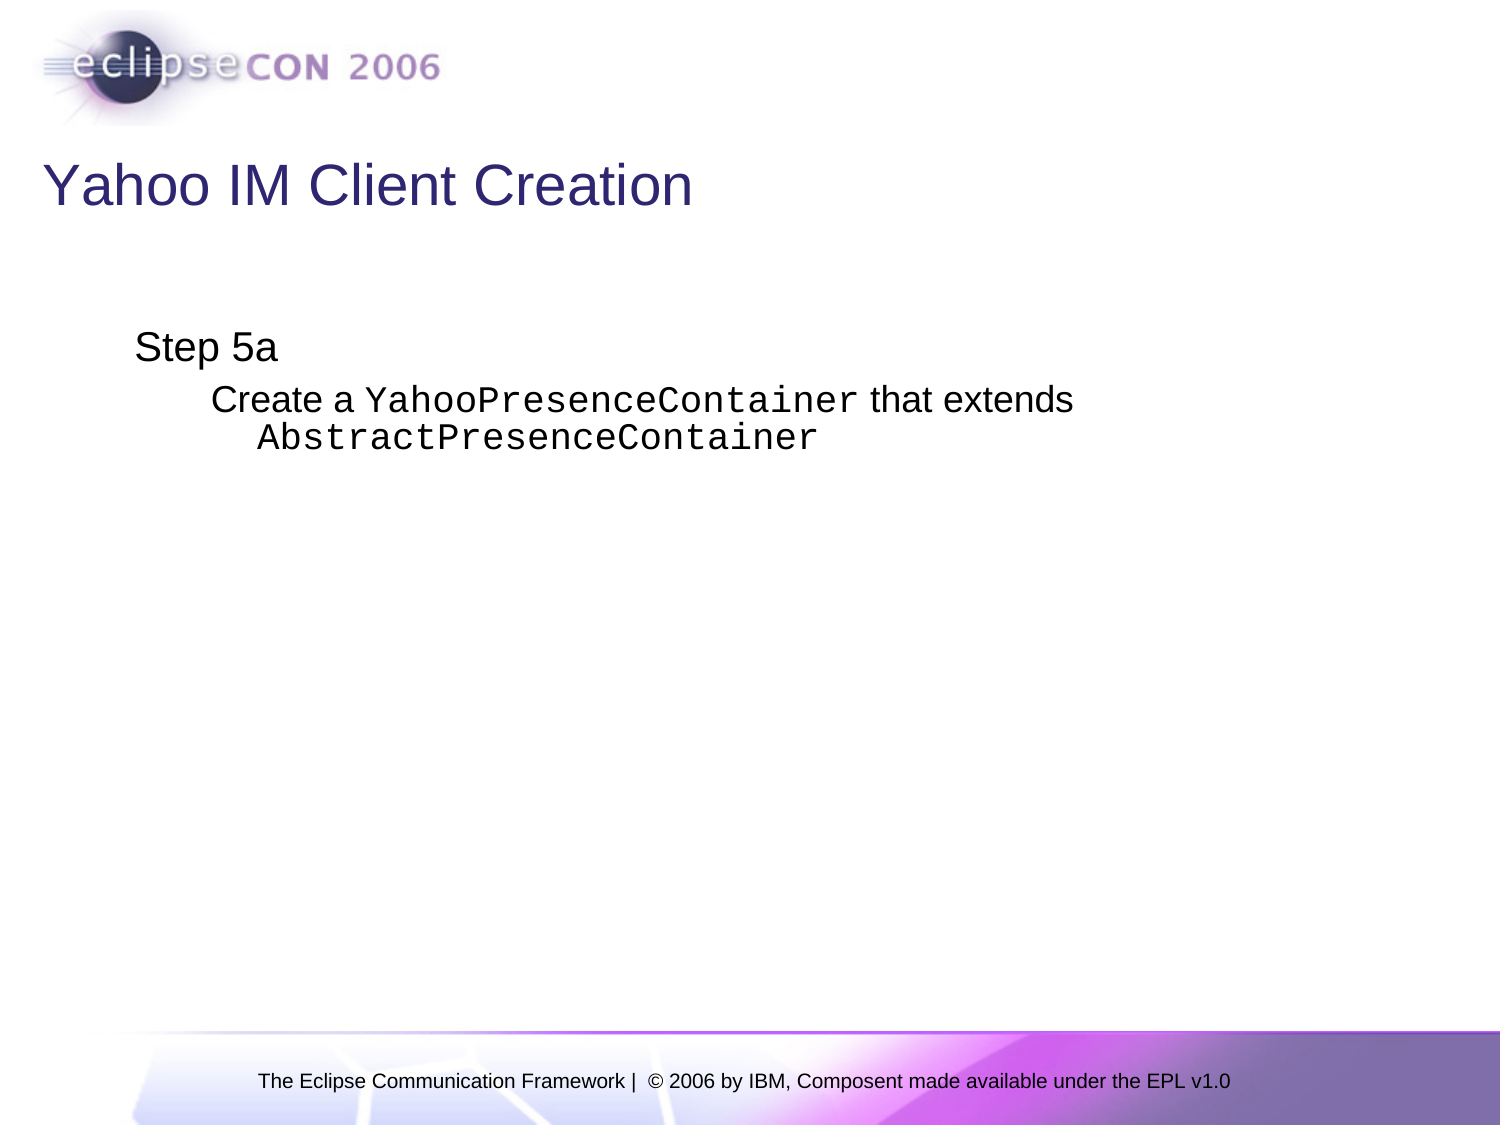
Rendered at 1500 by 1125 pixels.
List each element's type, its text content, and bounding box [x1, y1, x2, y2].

picture [31, 10, 1040, 126]
title Yahoo IM Client Creation [27, 157, 1500, 248]
list Step 5a Create a YahooPresenceContainer that extends AbstractPresenceContainer [119, 321, 1500, 1027]
picture [0, 1031, 1500, 1125]
